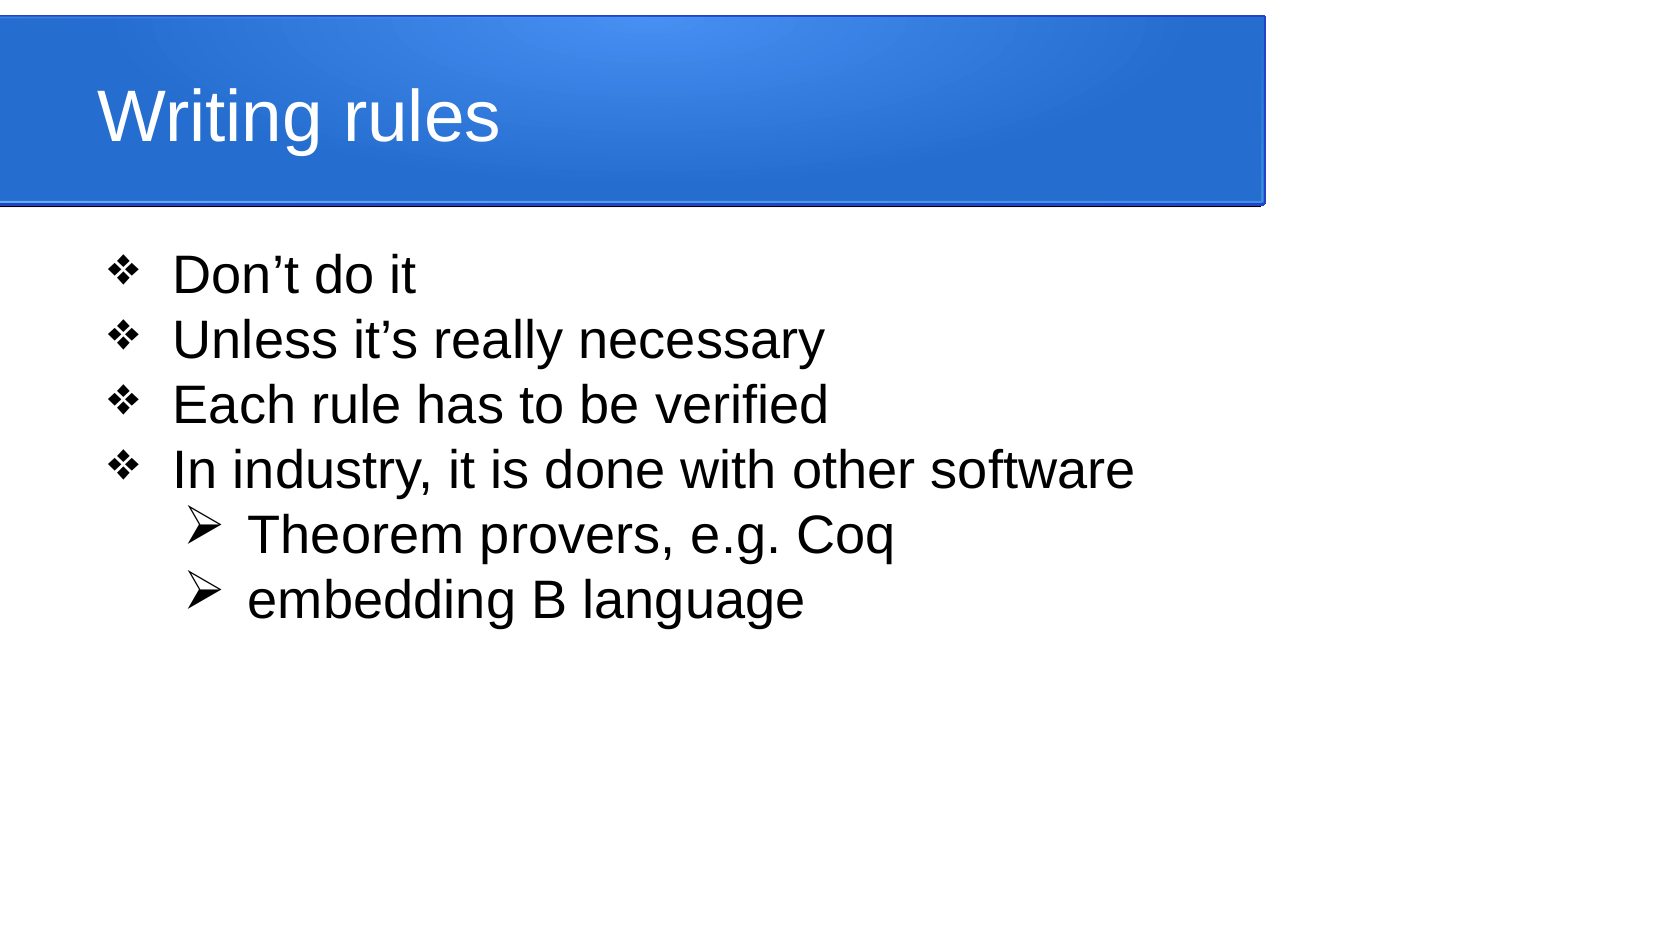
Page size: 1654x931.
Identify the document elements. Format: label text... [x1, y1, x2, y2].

picture [0, 13, 1269, 211]
title Writing rules [82, 35, 1235, 189]
list Don’t do it Unless it’s really necessary Each rule has to be verified In industry, it is done with other software Theorem provers, e.g. Coq embedding B language [82, 224, 1571, 764]
